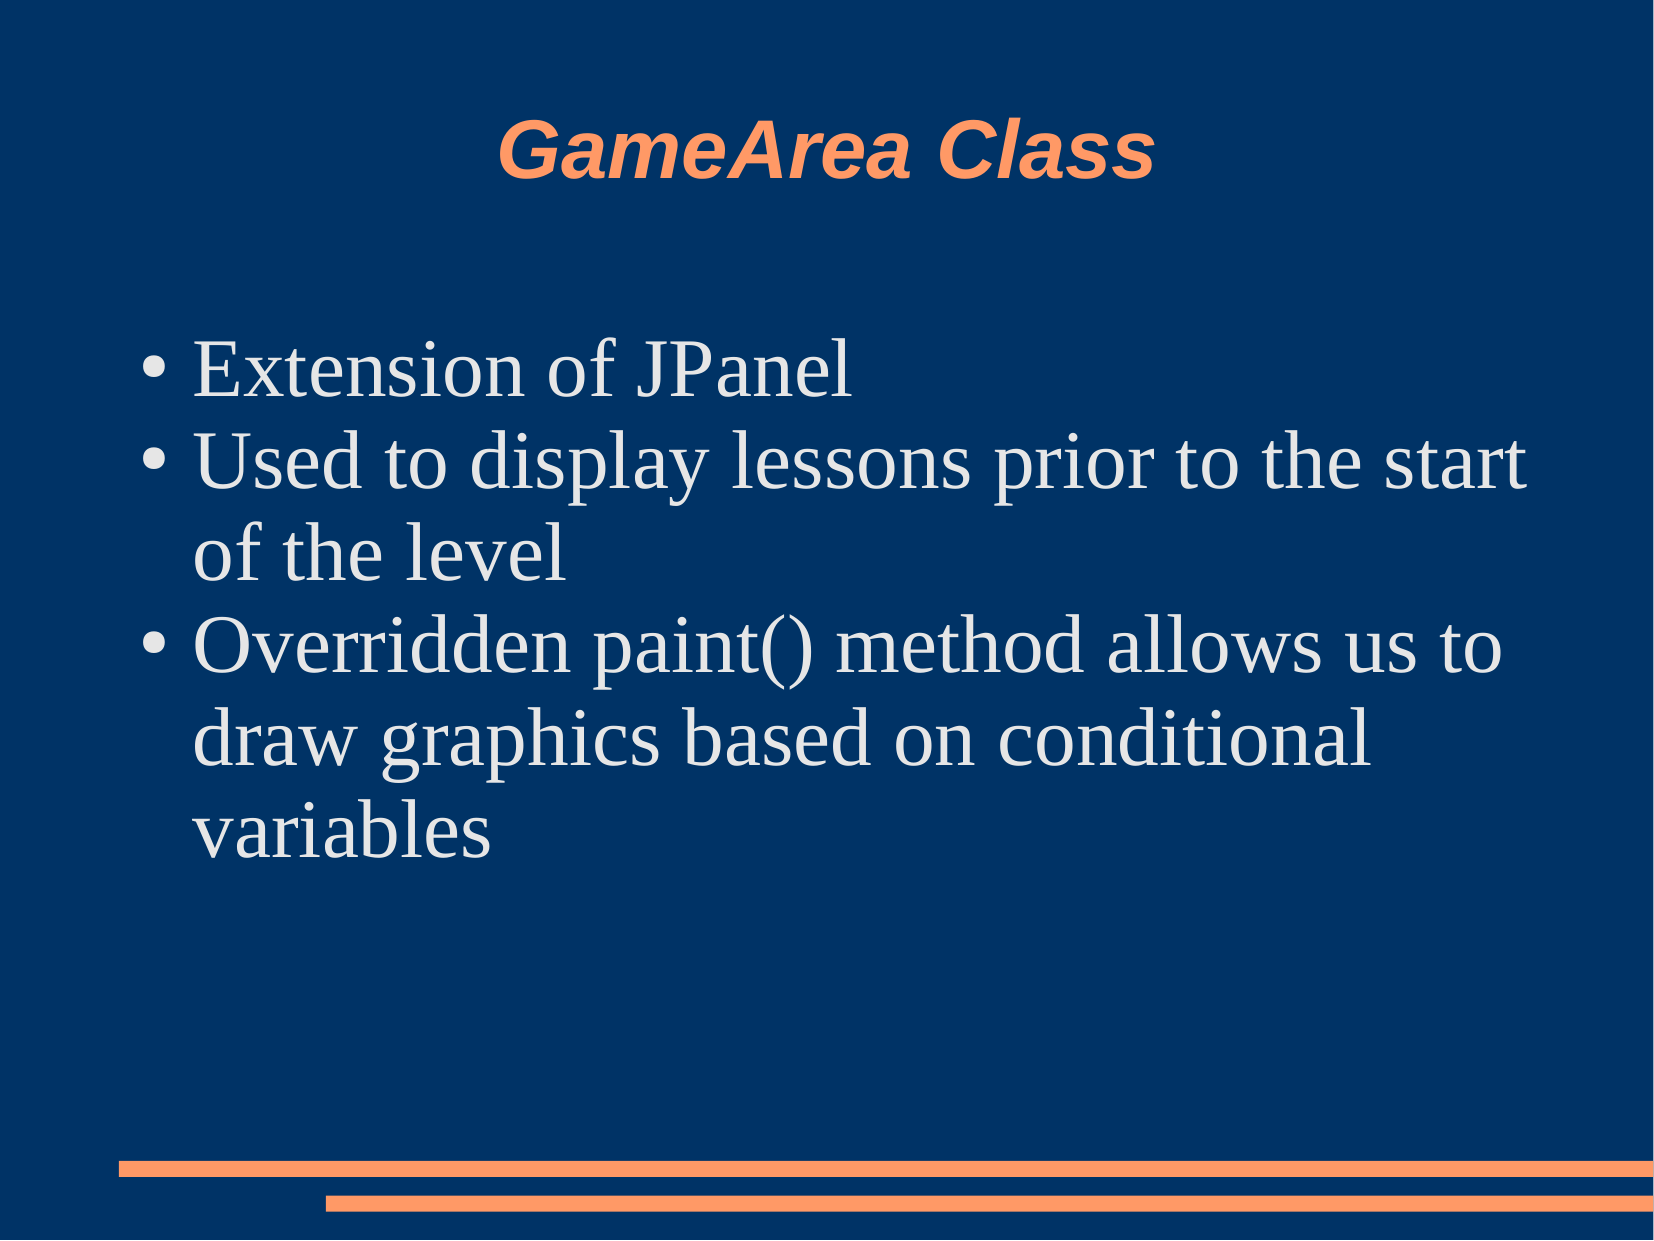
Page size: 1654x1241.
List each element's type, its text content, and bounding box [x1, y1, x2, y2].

title GameArea Class [121, 46, 1534, 254]
list Extension of JPanel Used to display lessons prior to the start of the level Overridden paint() method allows us to draw graphics based on conditional variables [121, 322, 1561, 1132]
